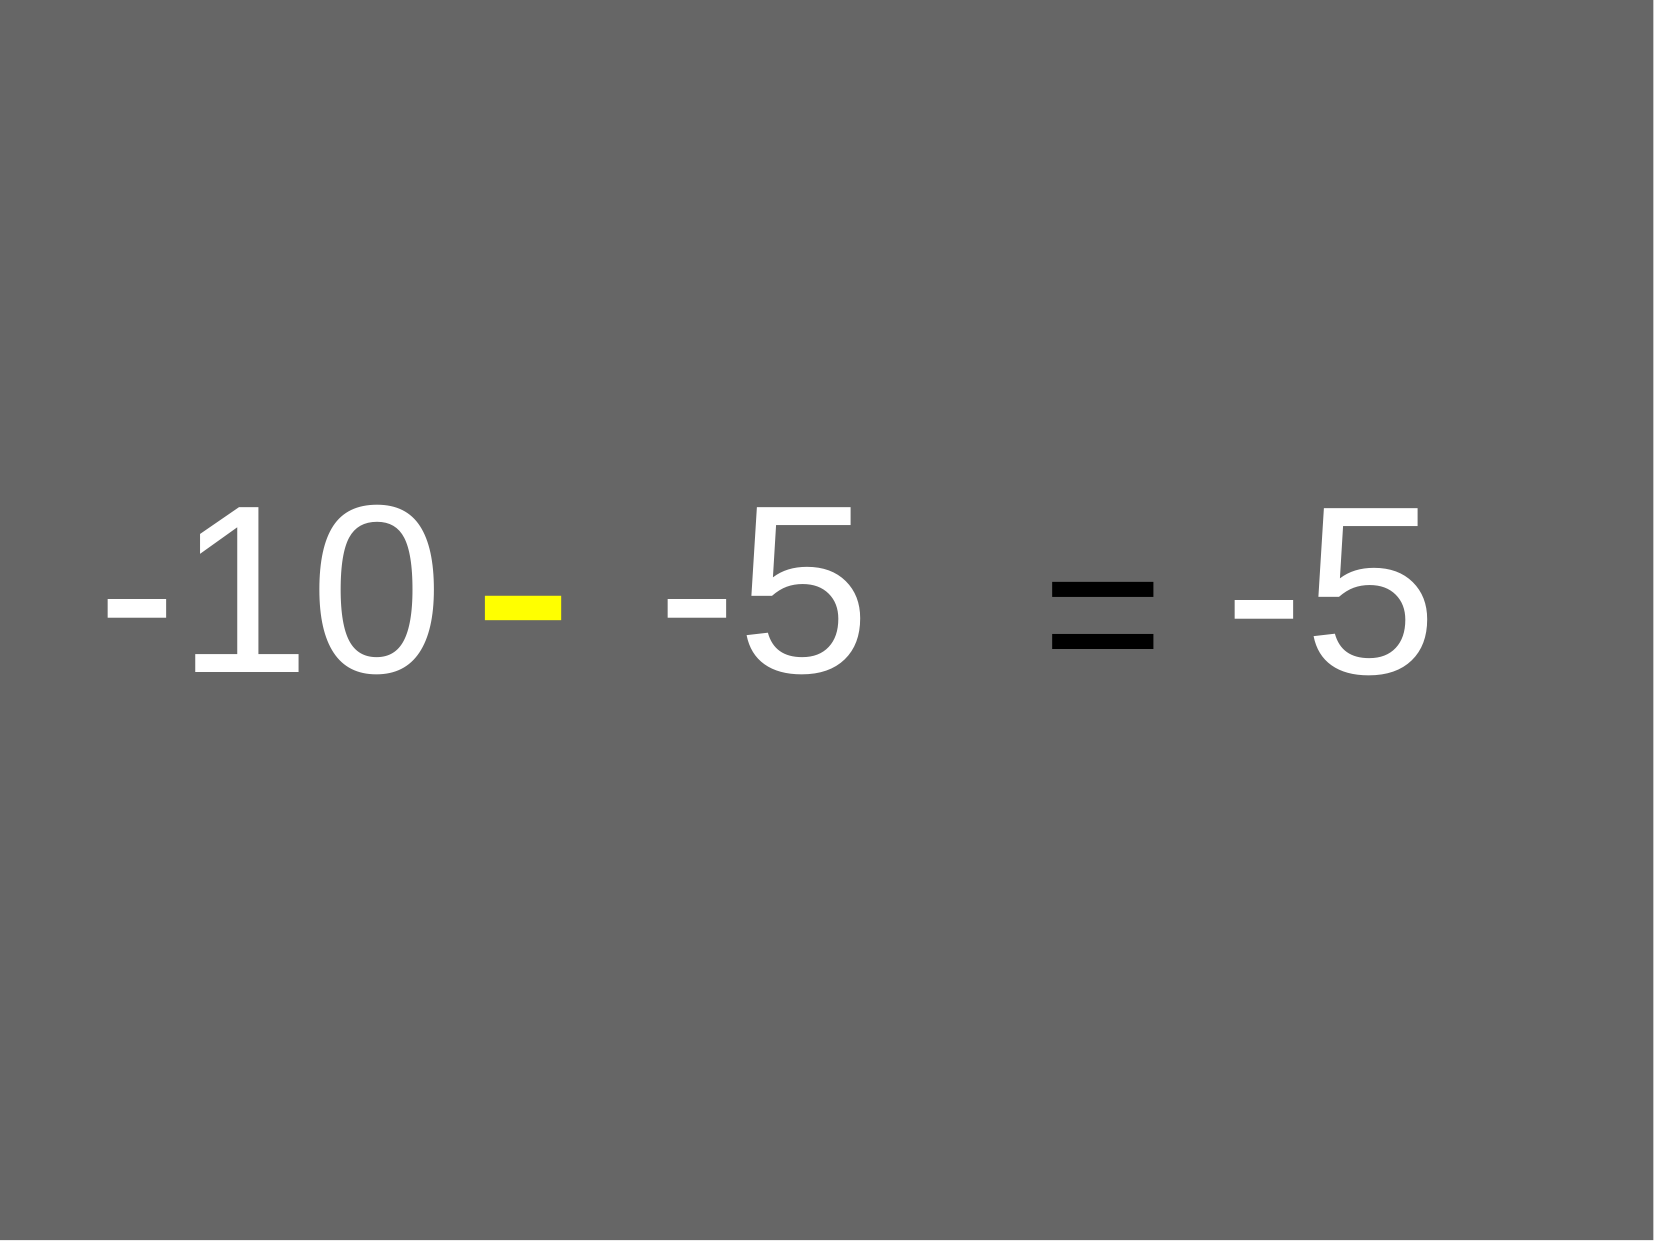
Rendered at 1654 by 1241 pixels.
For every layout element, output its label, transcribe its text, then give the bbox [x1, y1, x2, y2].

text_box -10 [82, 448, 457, 732]
text_box -5 [643, 448, 1052, 732]
text_box [0, 0, 1654, 1241]
text_box = [1027, 488, 1179, 737]
text_box - [457, 401, 609, 766]
text_box -5 [1210, 449, 1619, 733]
